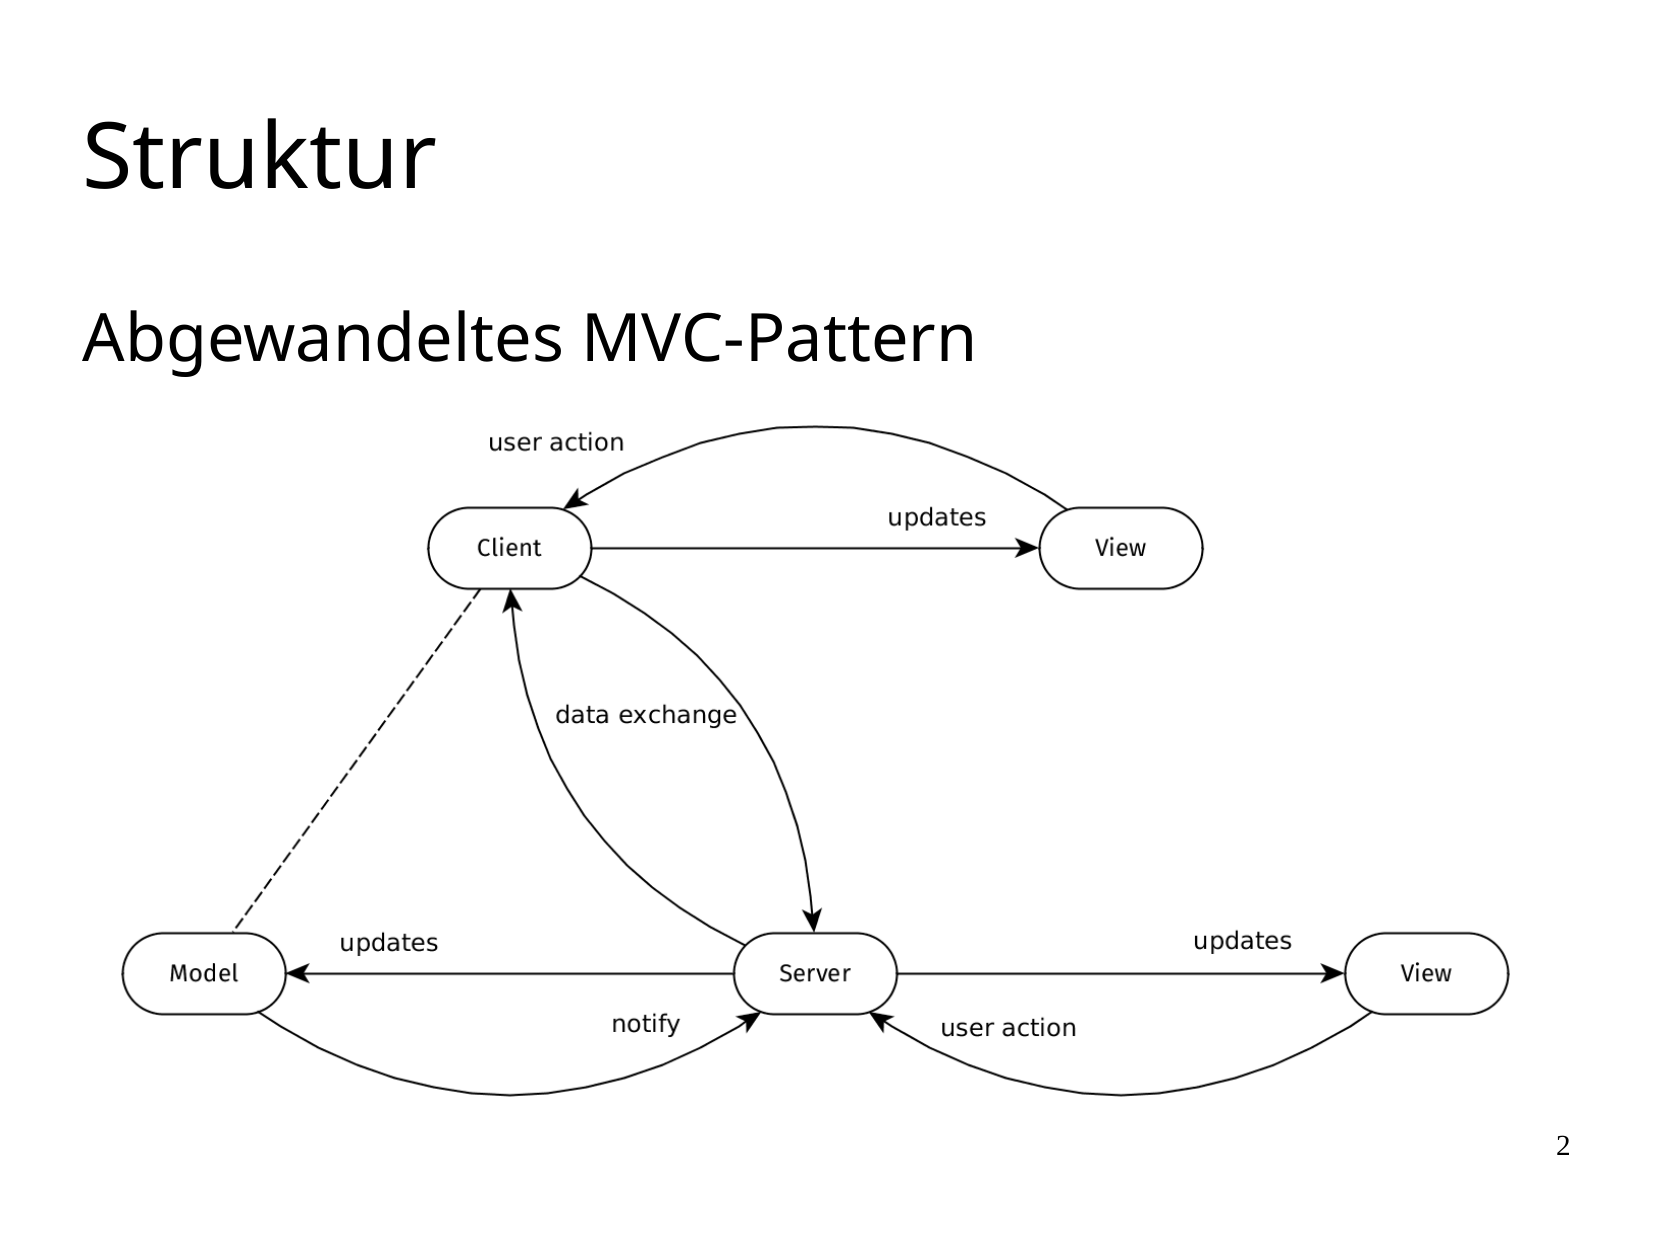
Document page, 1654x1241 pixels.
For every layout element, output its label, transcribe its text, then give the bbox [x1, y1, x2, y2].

picture [106, 408, 1524, 1111]
list Abgewandeltes MVC-Pattern [82, 290, 1571, 1010]
title Struktur [82, 49, 1571, 257]
